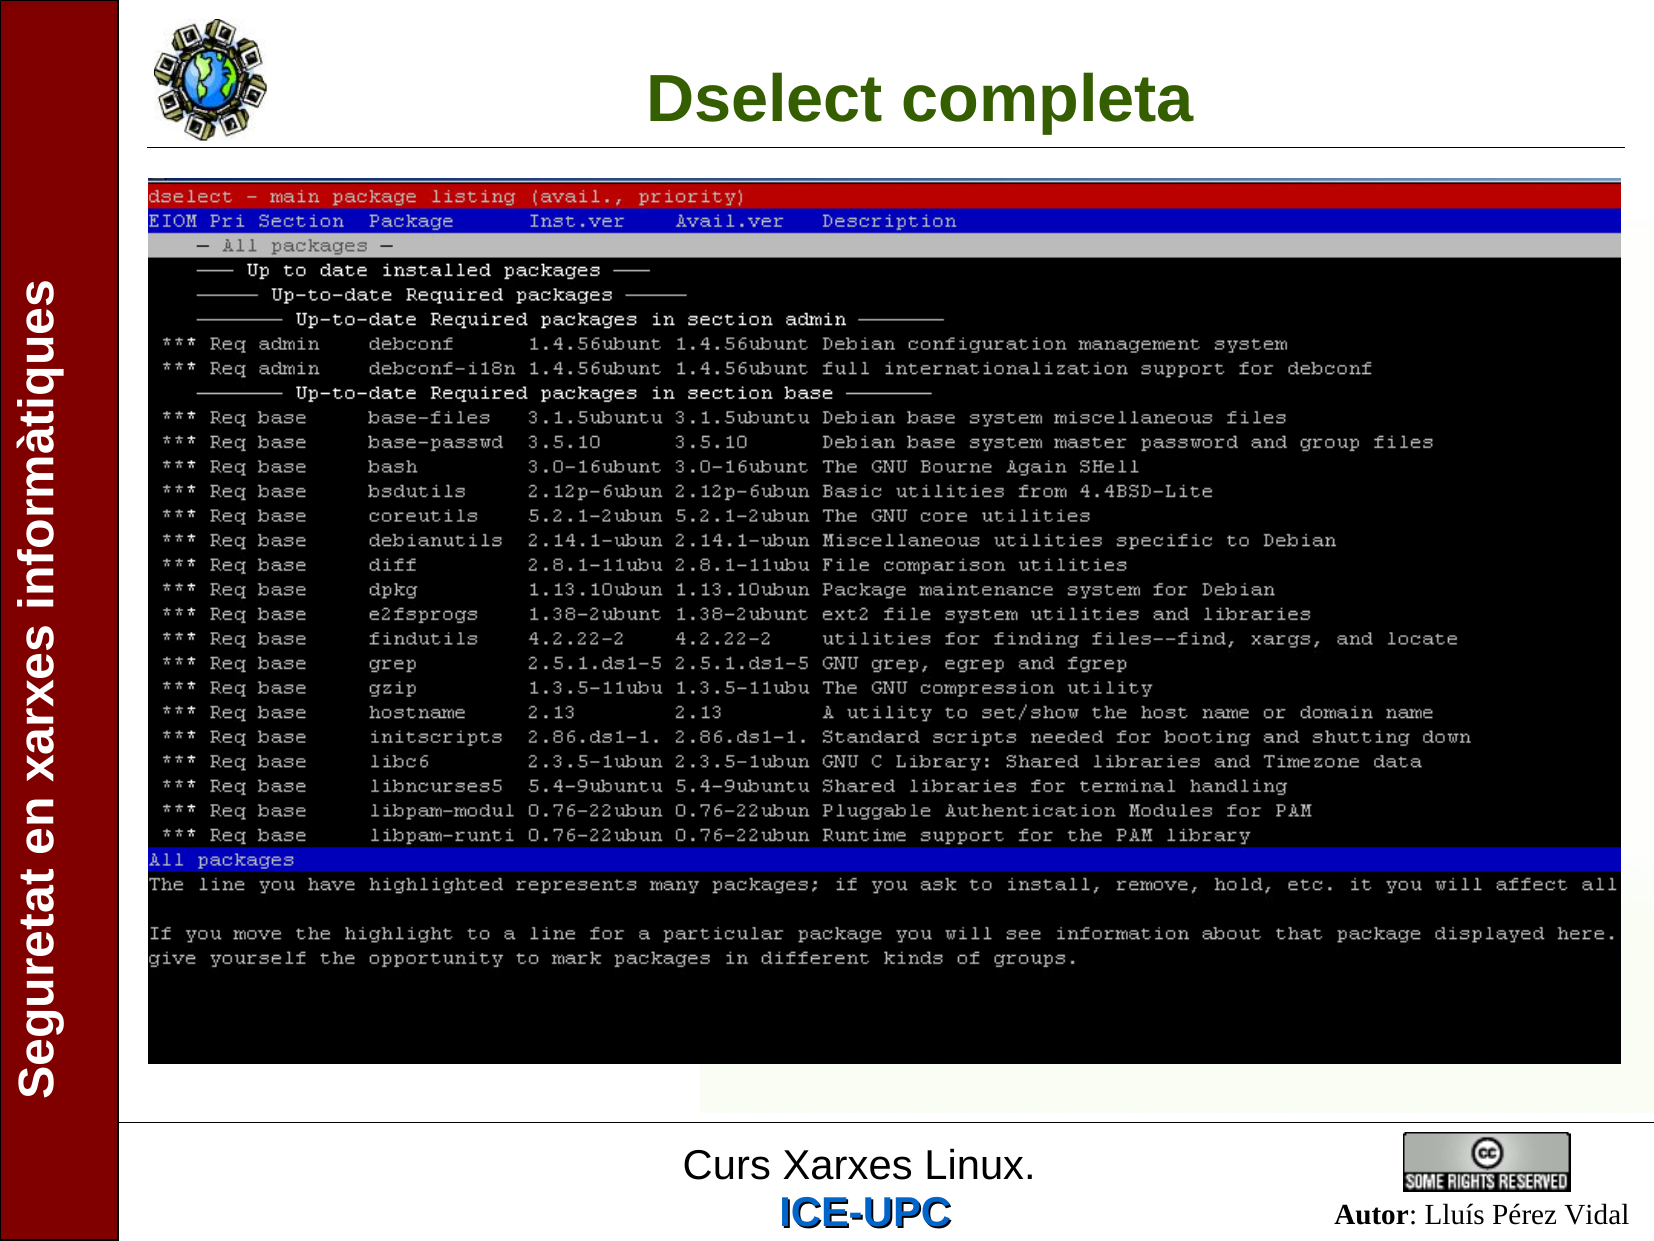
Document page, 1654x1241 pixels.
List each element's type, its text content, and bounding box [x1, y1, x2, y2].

picture [148, 178, 1654, 1113]
picture [1403, 1132, 1571, 1192]
title Dselect completa [129, 49, 1619, 148]
list dpkg dpkg -i dpkg-reconfigure [141, 242, 868, 1093]
picture [154, 19, 268, 49]
